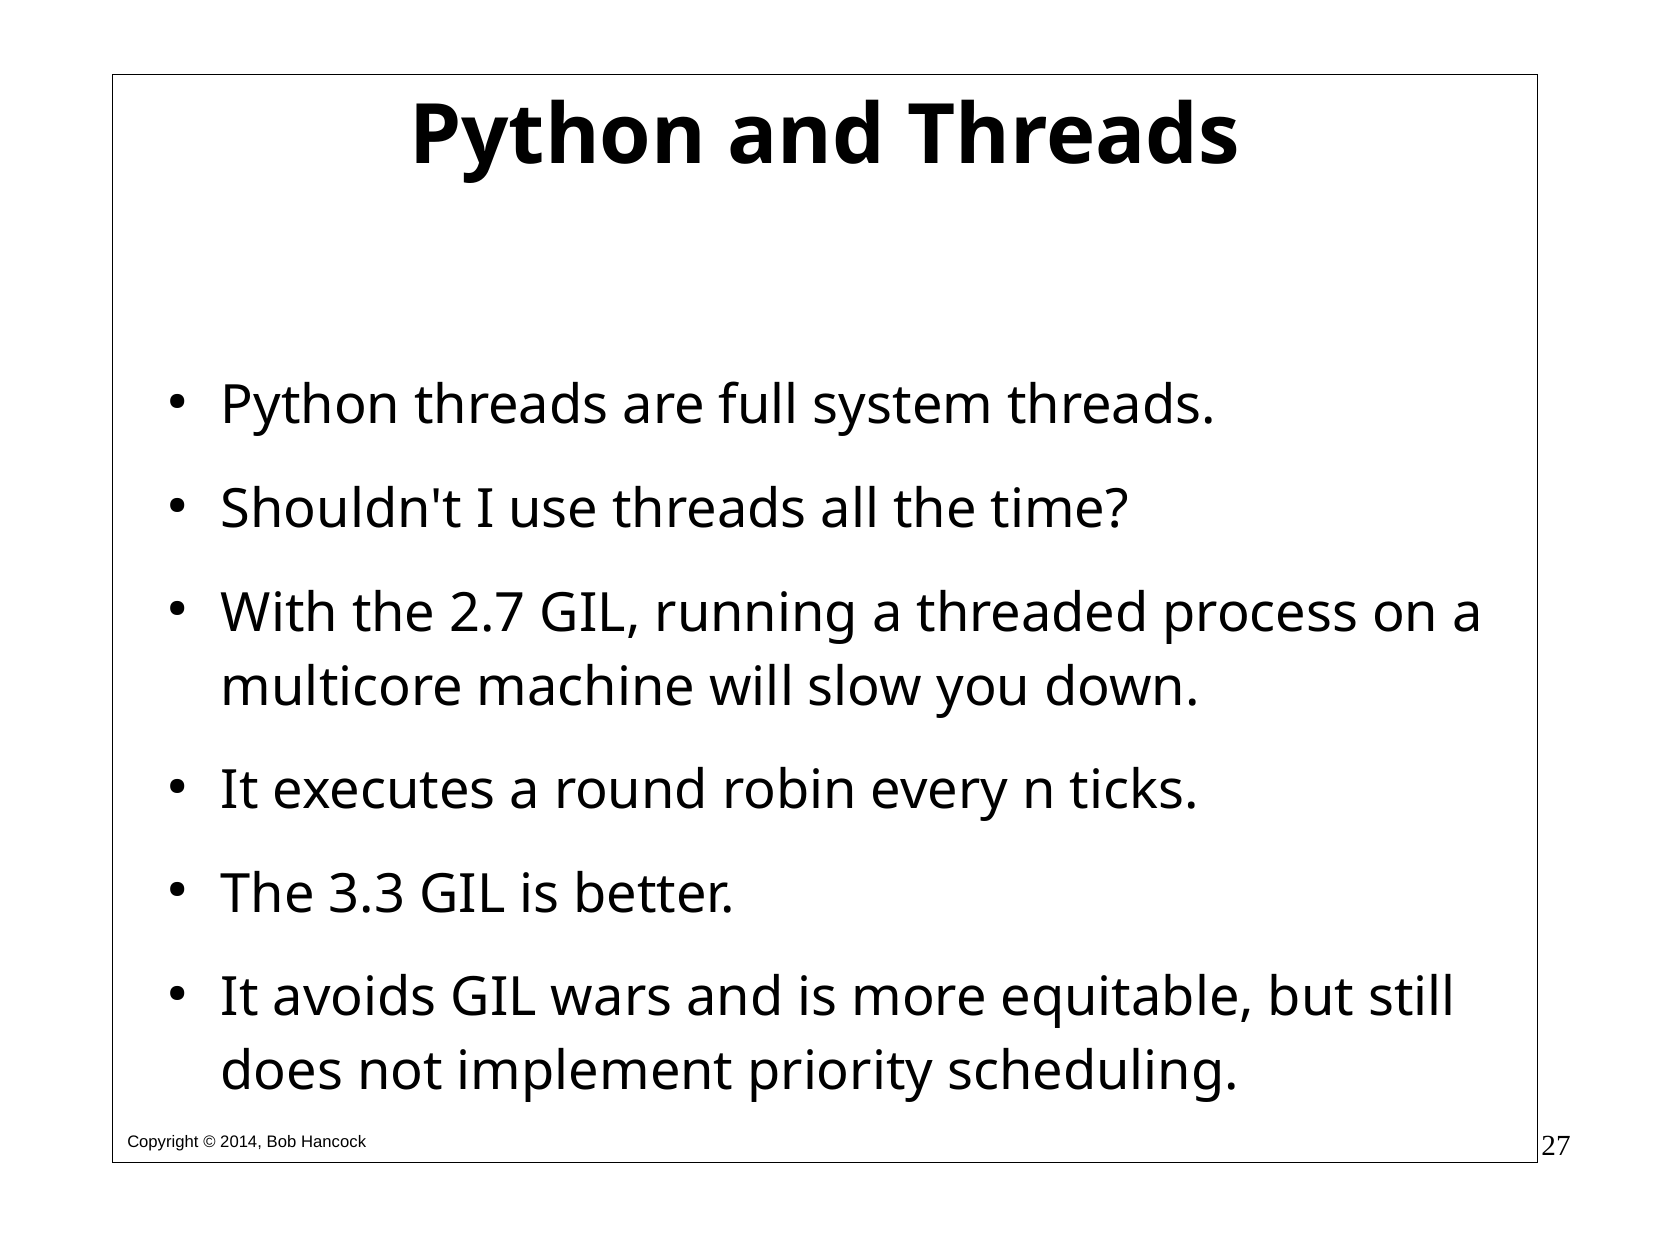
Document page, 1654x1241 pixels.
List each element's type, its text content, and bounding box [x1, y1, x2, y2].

title Python and Threads [112, 75, 1538, 188]
list Python threads are full system threads. Shouldn't I use threads all the time? With the 2.7 GIL, running a threaded process on a multicore machine will slow you down. It executes a round robin every n ticks. The 3.3 GIL is better. It avoids GIL wars and is more equitable, but still does not implement priority scheduling. [150, 262, 1501, 1126]
text_box Copyright © 2014, Bob Hancock [112, 1125, 382, 1159]
